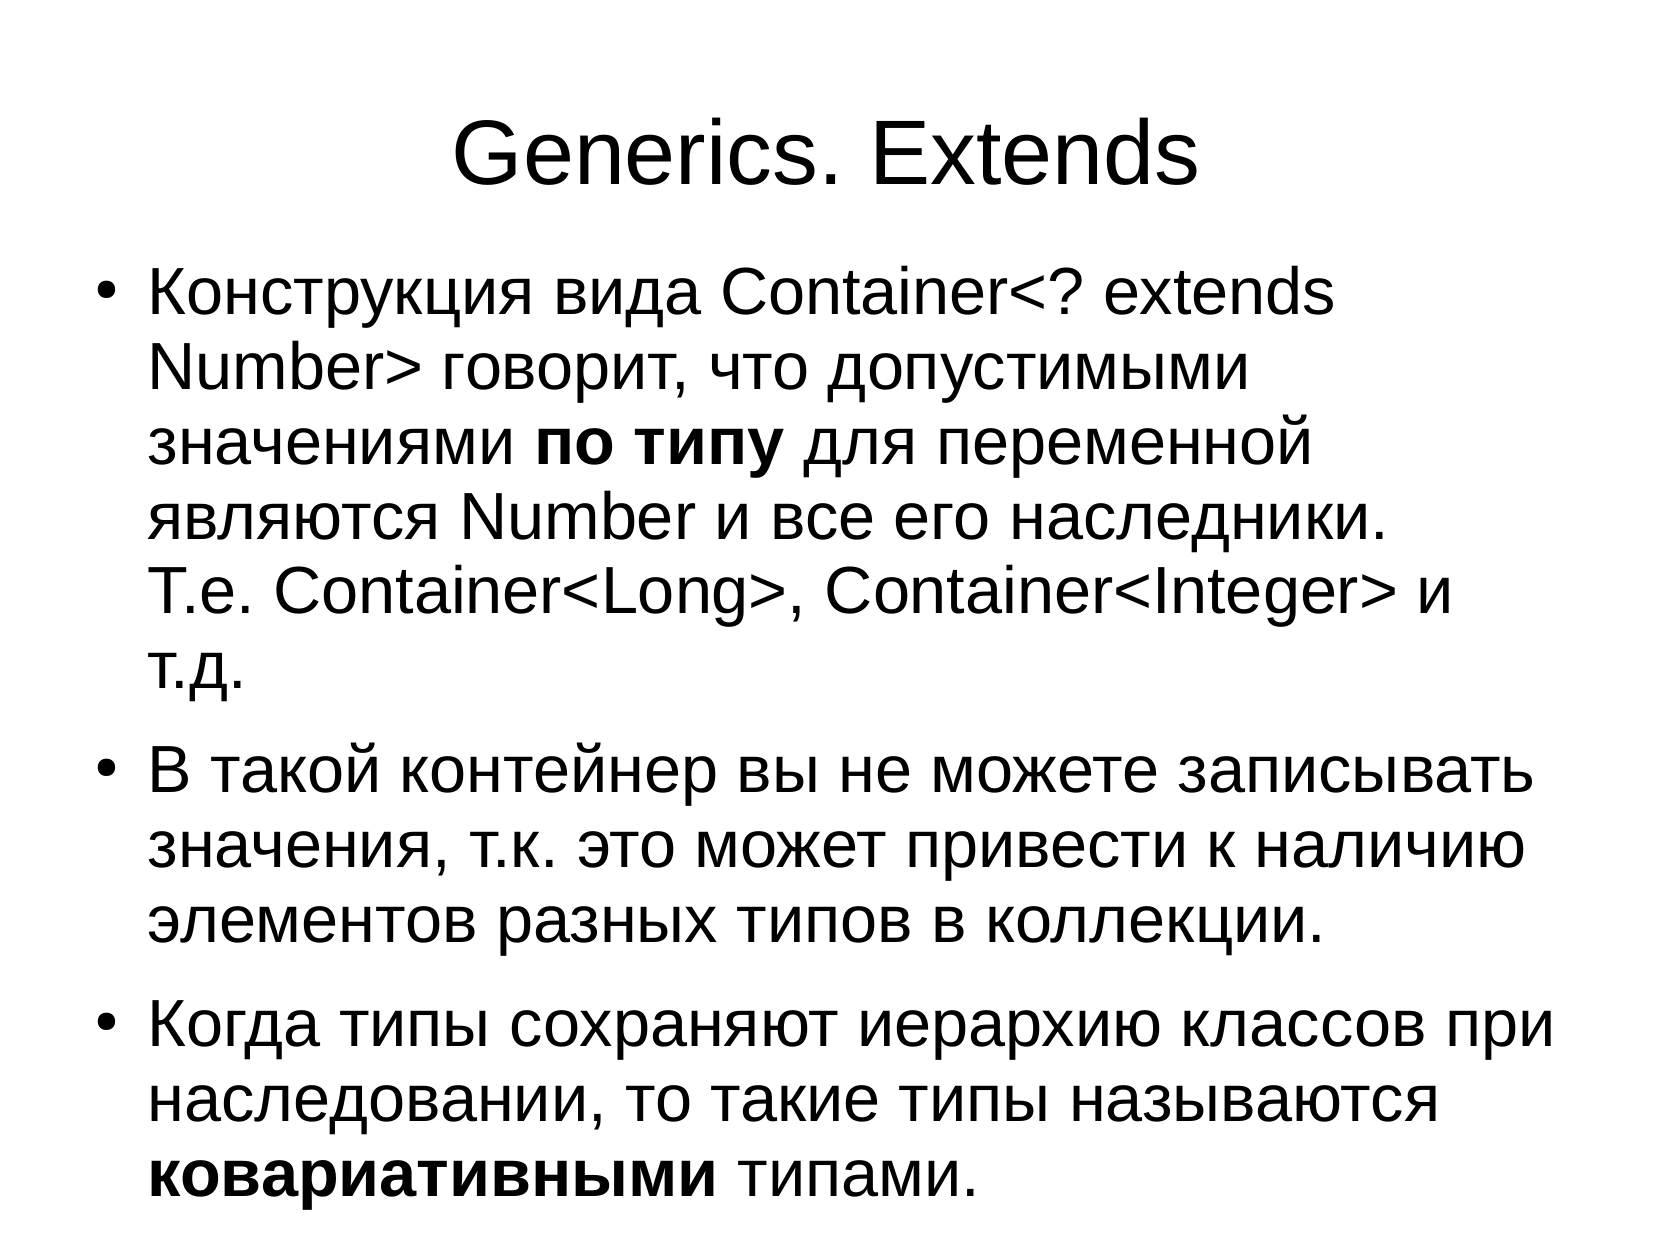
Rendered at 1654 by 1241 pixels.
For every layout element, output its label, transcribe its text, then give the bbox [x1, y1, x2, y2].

list Конструкция вида Container<? extends Number> говорит, что допустимыми значениями по типу для переменной являются Number и все его наследники. Т.е. Container<Long>, Container<Integer> и т.д. В такой контейнер вы не можете записывать значения, т.к. это может привести к наличию элементов разных типов в коллекции. Когда типы сохраняют иерархию классов при наследовании, то такие типы называются ковариативными типами. [76, 254, 1565, 1211]
title Generics. Extends [82, 49, 1571, 257]
